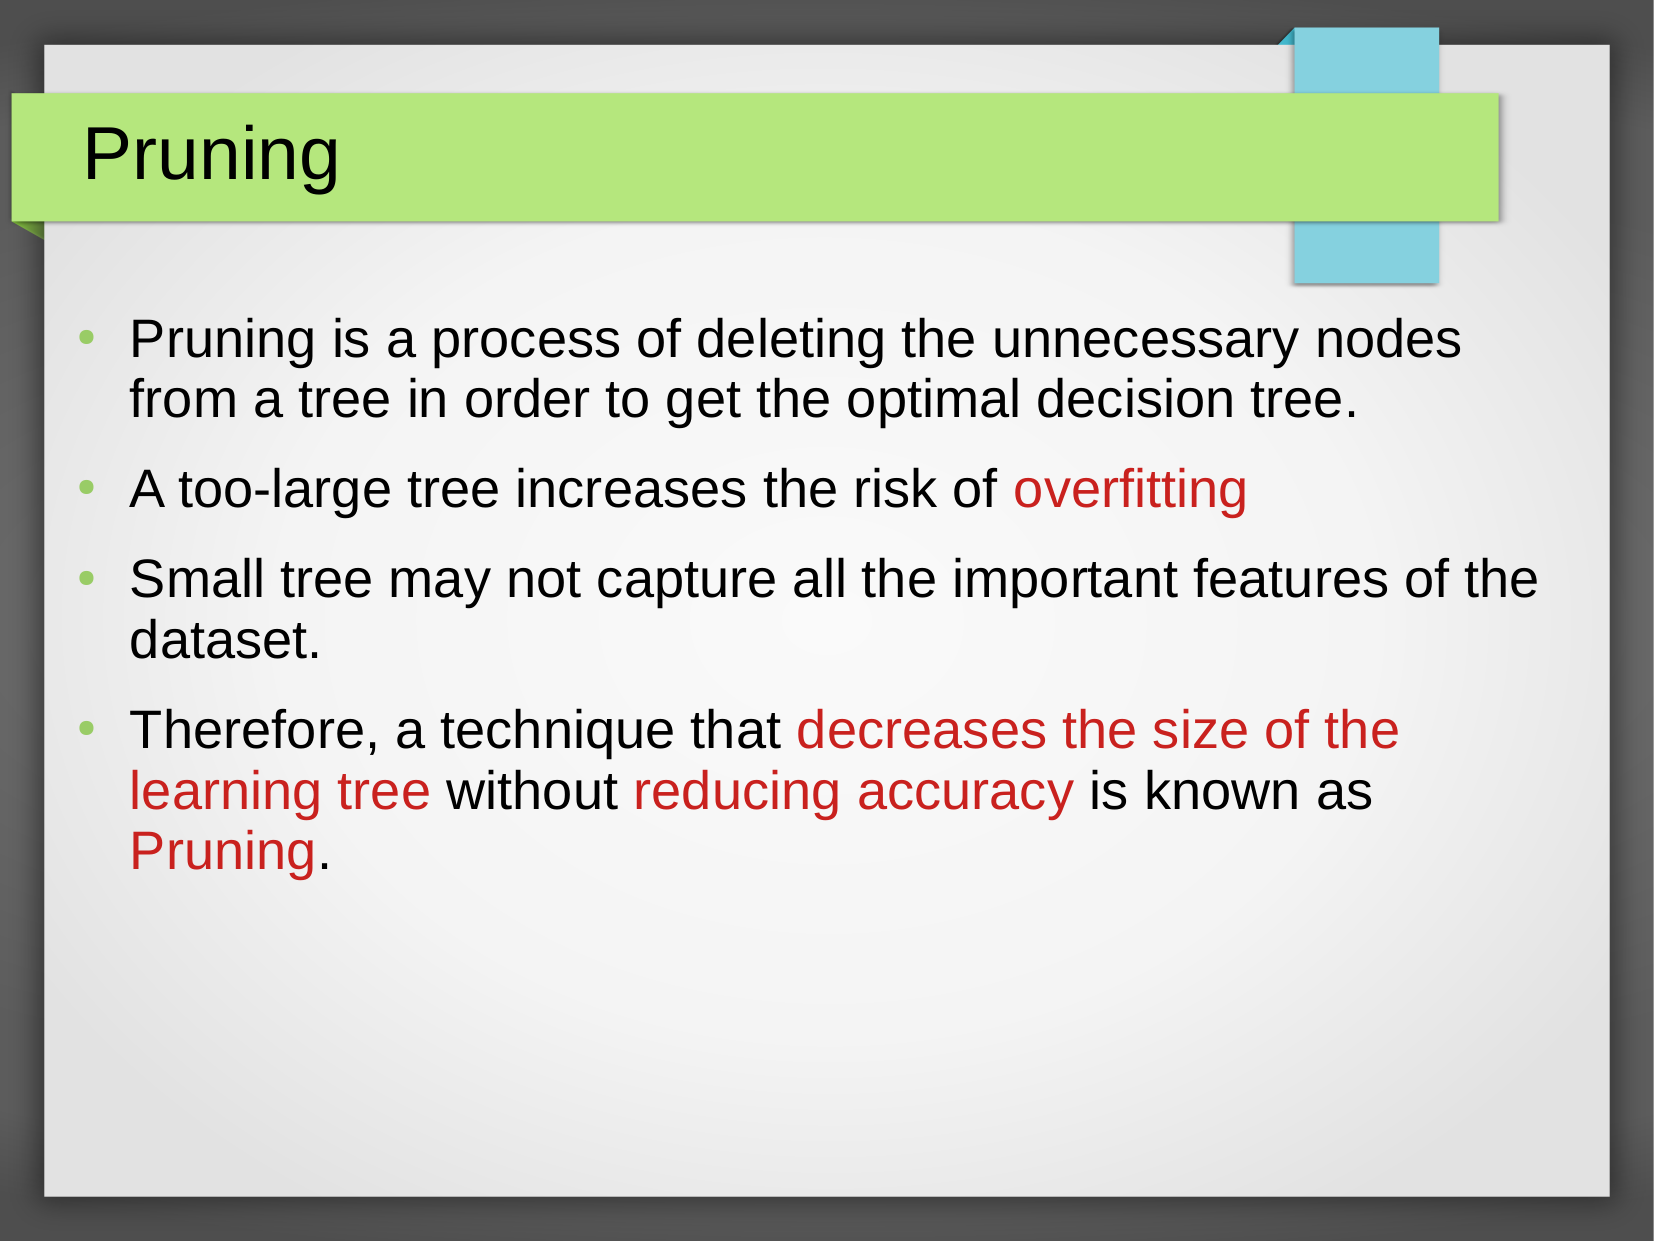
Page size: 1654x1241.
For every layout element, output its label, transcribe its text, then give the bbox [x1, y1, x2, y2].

list Pruning is a process of deleting the unnecessary nodes from a tree in order to get the optimal decision tree. A too-large tree increases the risk of overfitting Small tree may not capture all the important features of the dataset. Therefore, a technique that decreases the size of the learning tree without reducing accuracy is known as Pruning. [59, 308, 1548, 1146]
picture [0, 0, 1654, 1241]
title Pruning [82, 94, 1264, 213]
